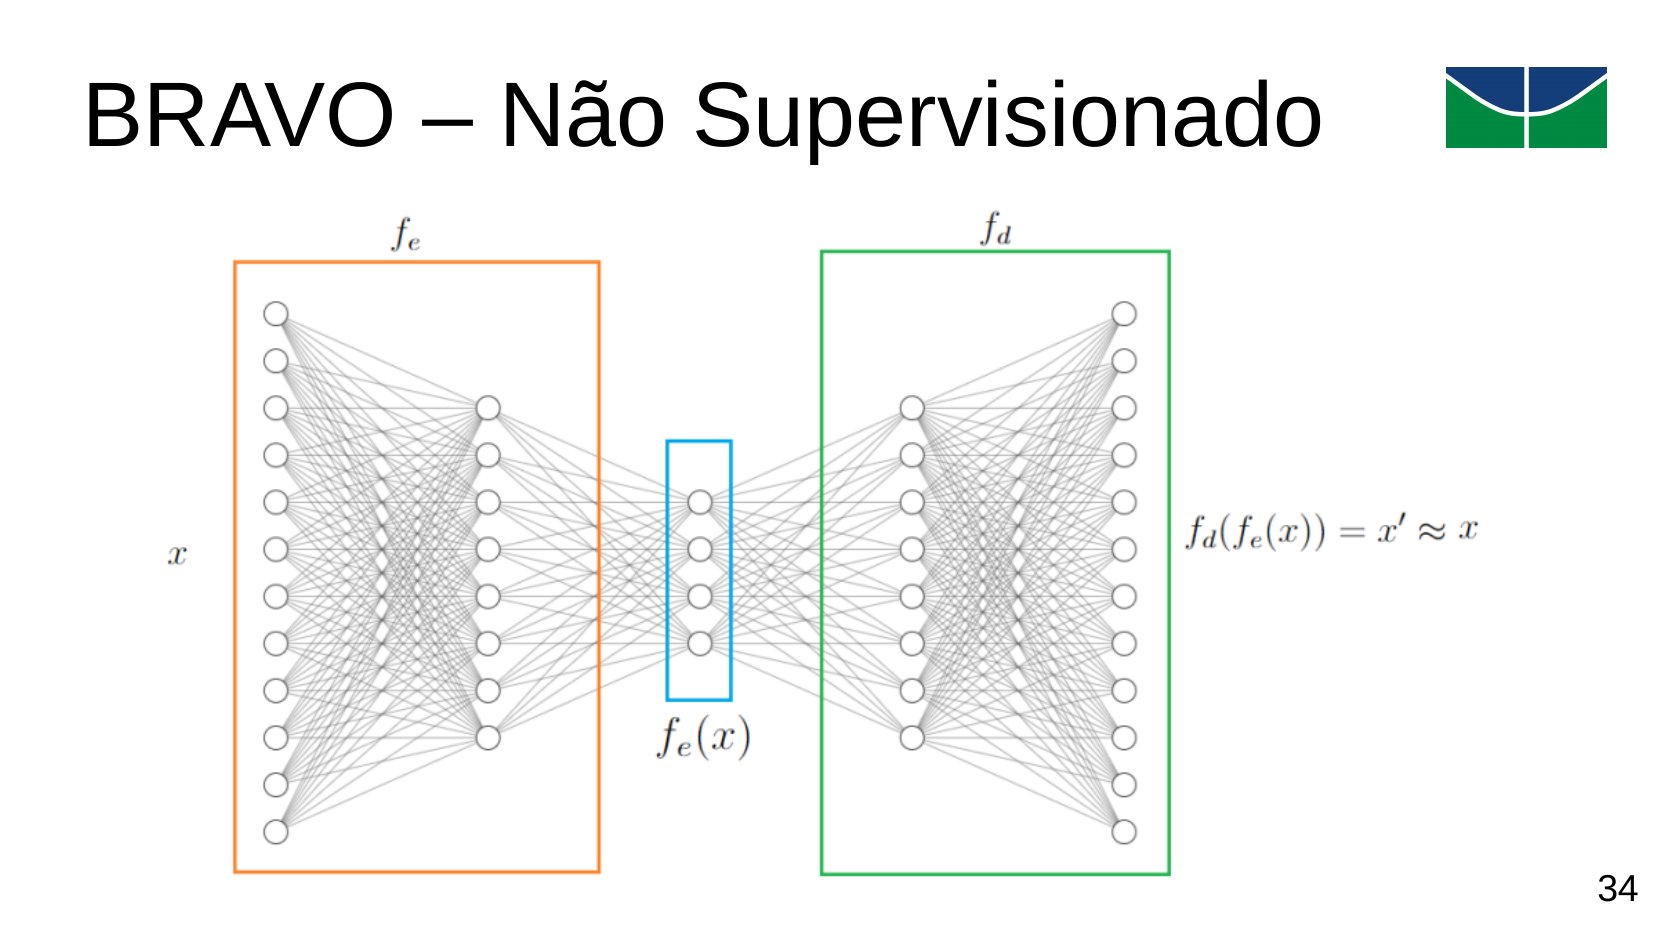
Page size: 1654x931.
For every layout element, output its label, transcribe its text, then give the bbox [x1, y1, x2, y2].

picture [1571, 67, 1607, 148]
picture [156, 173, 1497, 897]
text_box <number> [1024, 860, 1654, 931]
title BRAVO – Não Supervisionado [82, 37, 1571, 193]
